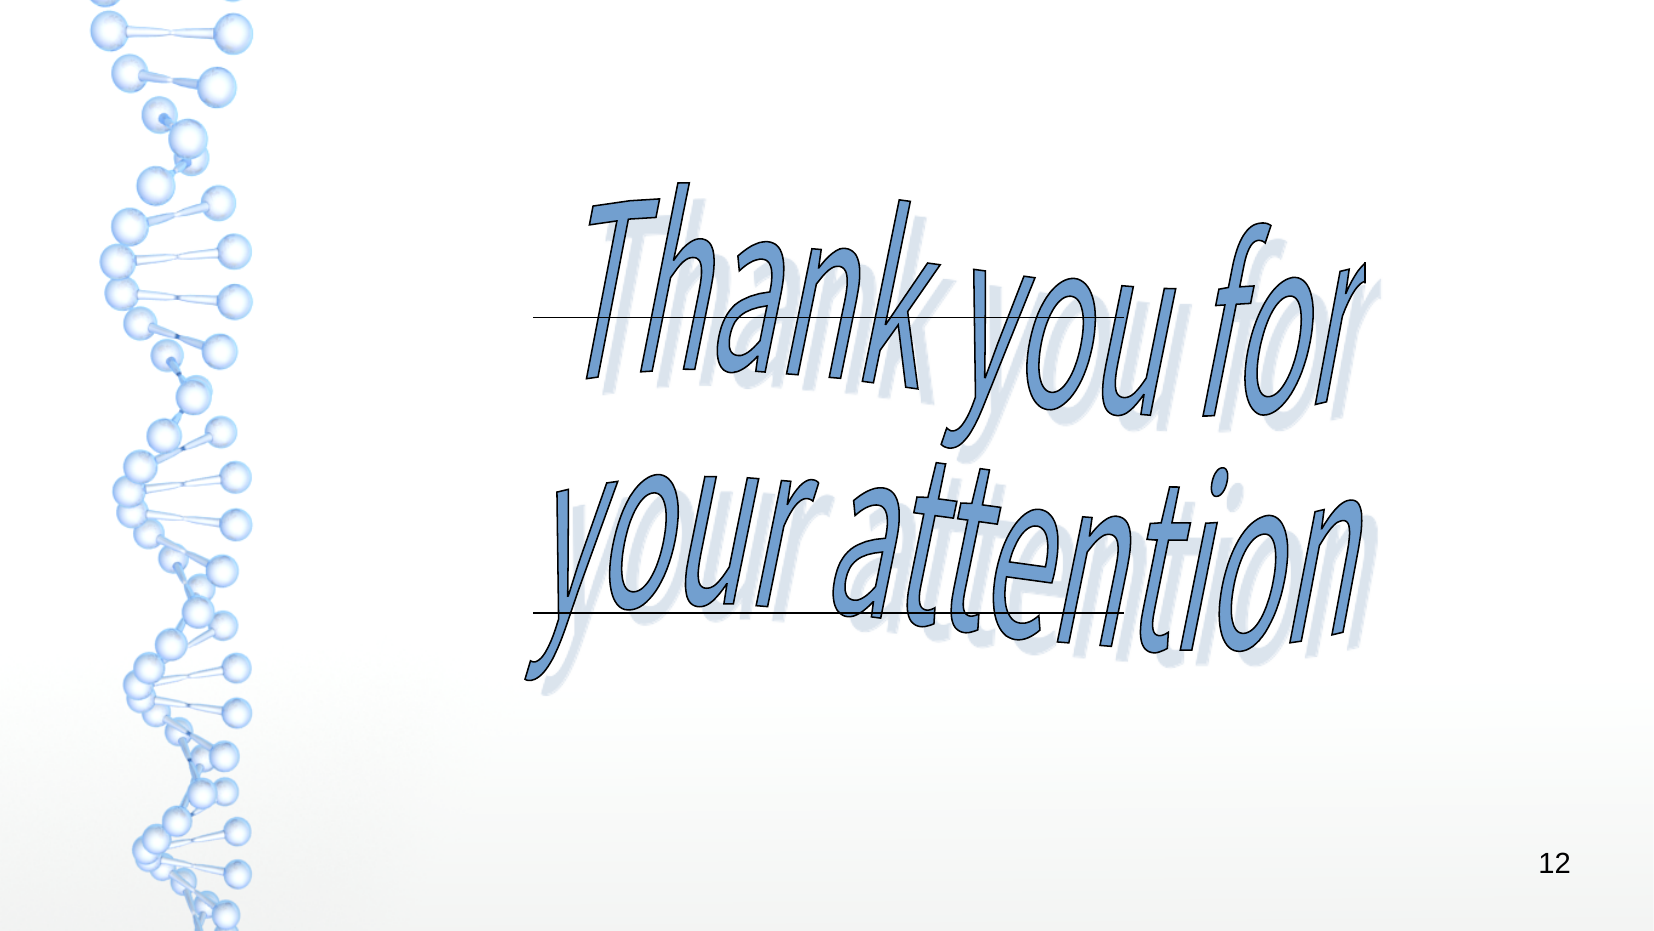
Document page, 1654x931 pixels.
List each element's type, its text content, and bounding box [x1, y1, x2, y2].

text_box Thank you for your attention [1289, 500, 1362, 643]
text_box Thank you for your attention [1057, 516, 1131, 647]
text_box Thank you for your attention [685, 476, 759, 607]
text_box Thank you for your attention [862, 199, 941, 389]
text_box Thank you for your attention [717, 241, 784, 373]
picture [0, 0, 1654, 931]
text_box Thank you for your attention [1203, 222, 1271, 416]
text_box Thank you for your attention [941, 269, 1036, 449]
text_box Thank you for your attention [833, 487, 900, 619]
text_box Thank you for your attention [907, 462, 957, 627]
text_box Thank you for your attention [786, 248, 860, 379]
text_box Thank you for your attention [640, 182, 715, 372]
text_box Thank you for your attention [586, 198, 660, 379]
text_box Thank you for your attention [609, 474, 679, 610]
text_box Thank you for your attention [993, 509, 1058, 640]
text_box Thank you for your attention [525, 481, 618, 681]
text_box Thank you for your attention [1244, 277, 1314, 416]
text_box Thank you for your attention [1102, 285, 1176, 416]
text_box Thank you for your attention [1140, 486, 1191, 653]
text_box Thank you for your attention [1026, 278, 1096, 410]
text_box Thank you for your attention [951, 468, 1001, 633]
text_box Thank you for your attention [1219, 515, 1288, 652]
text_box Thank you for your attention [756, 479, 819, 607]
text_box Thank you for your attention [1315, 262, 1366, 405]
text_box Thank you for your attention [1180, 522, 1218, 651]
